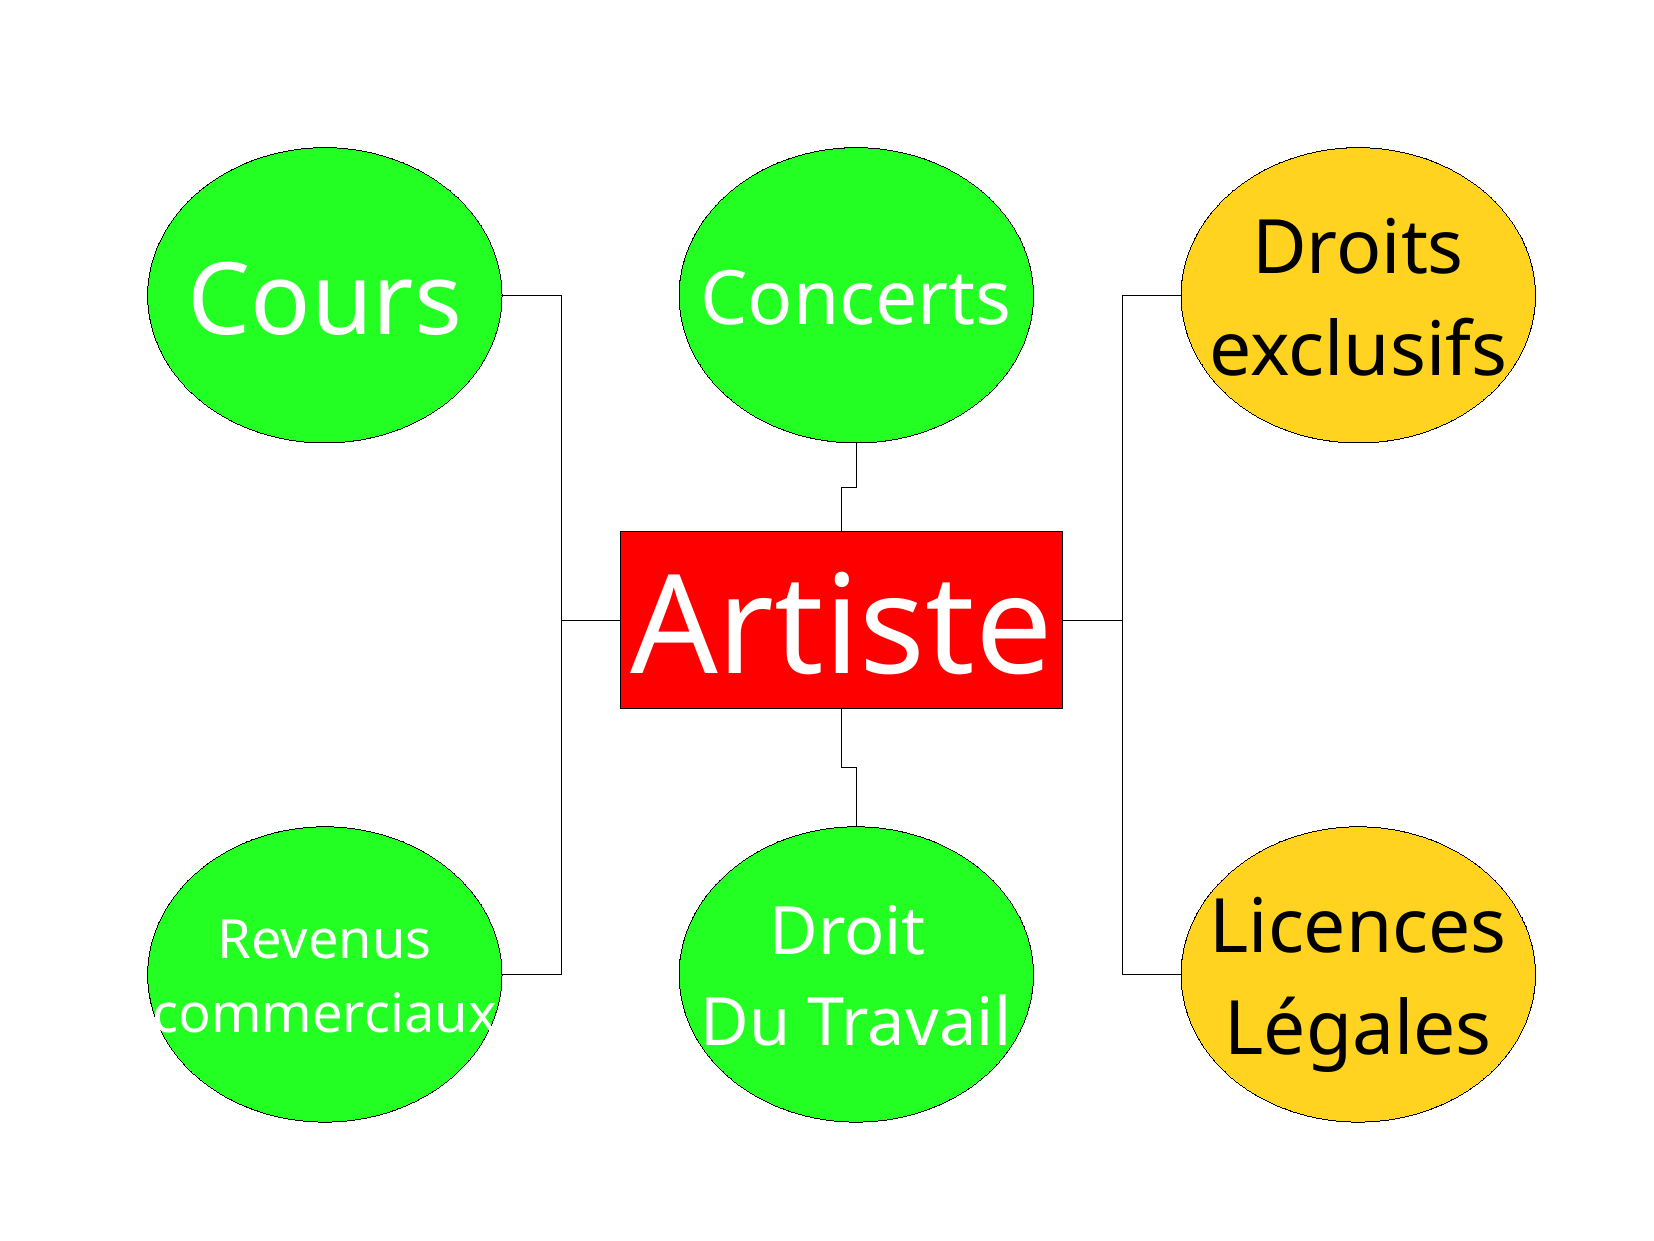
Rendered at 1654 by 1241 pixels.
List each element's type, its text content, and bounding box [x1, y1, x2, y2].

text_box Concerts [679, 147, 1034, 443]
text_box Revenus commerciaux [147, 826, 503, 1123]
text_box Licences Légales [1181, 826, 1536, 1123]
text_box Droit Du Travail [679, 826, 1034, 1123]
text_box Droits exclusifs [1181, 147, 1536, 443]
text_box Cours [147, 147, 503, 443]
text_box Artiste [620, 531, 1063, 709]
